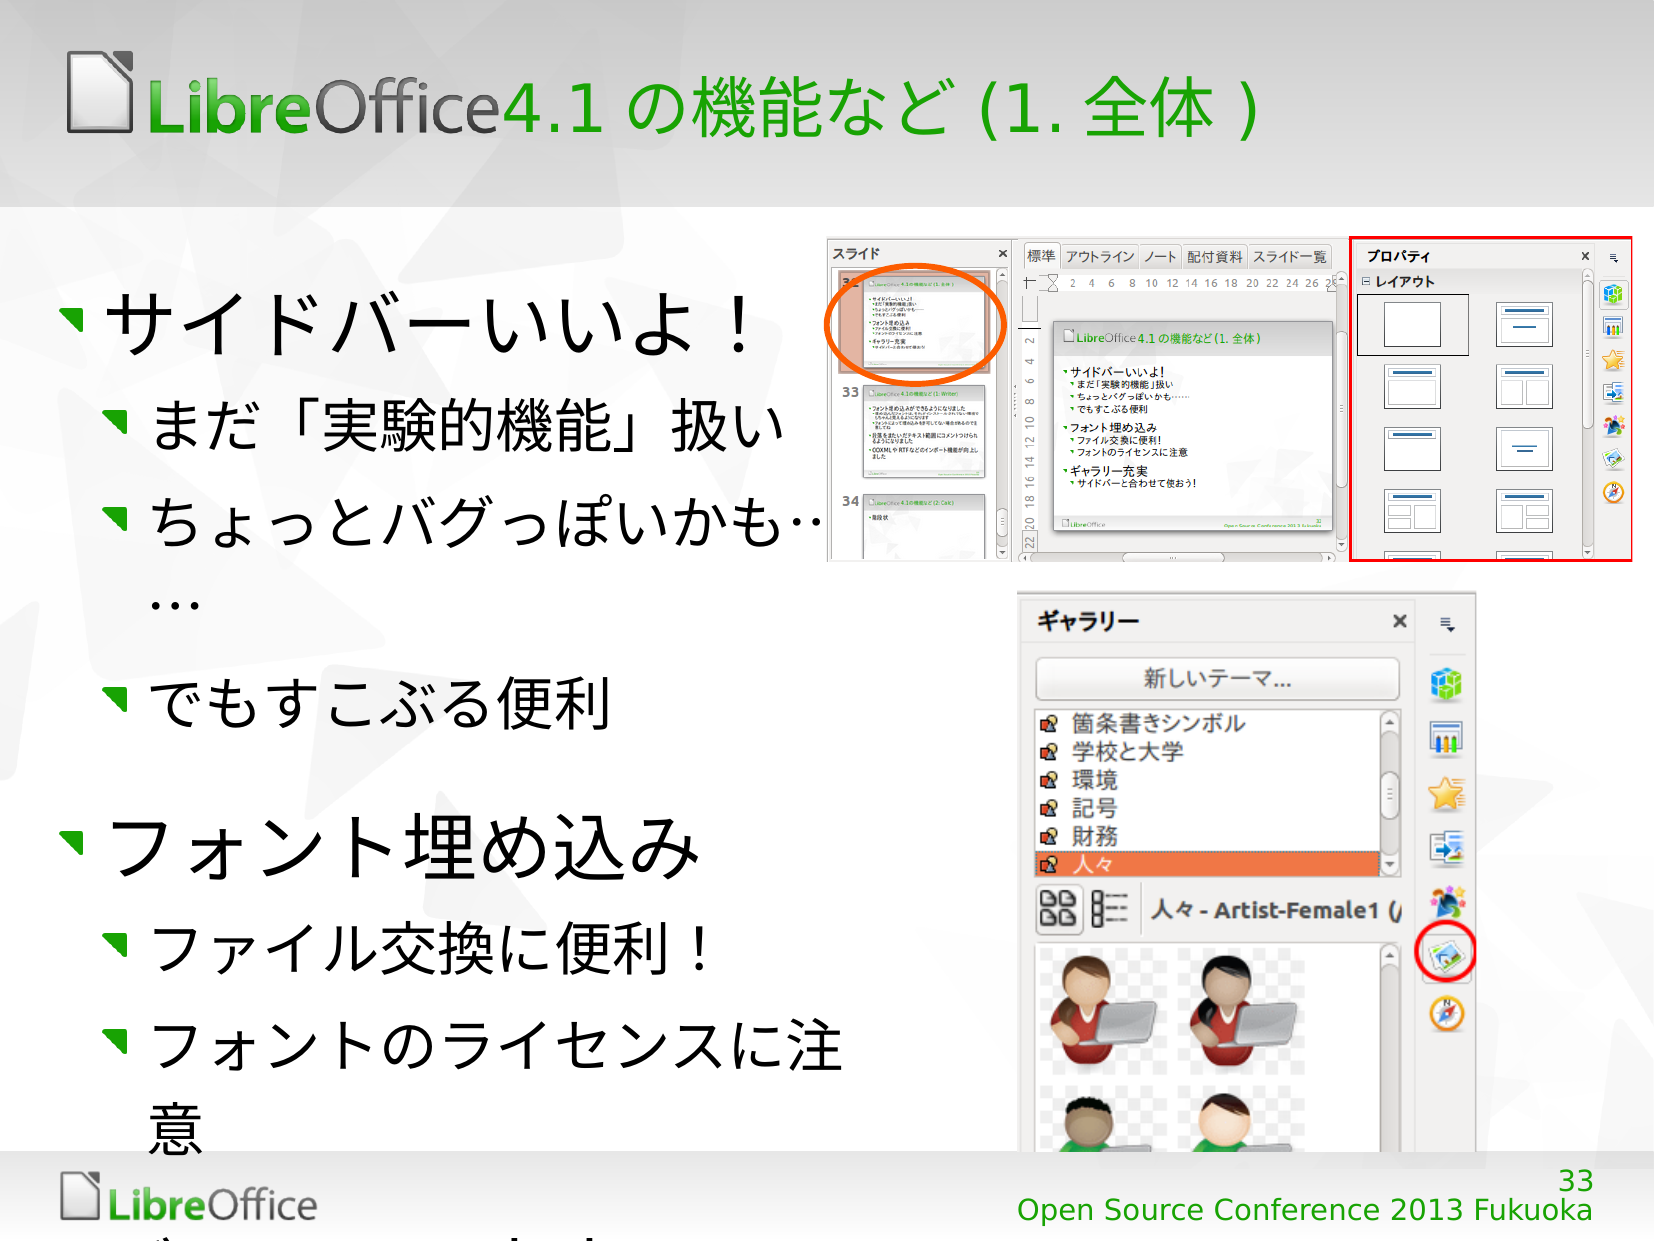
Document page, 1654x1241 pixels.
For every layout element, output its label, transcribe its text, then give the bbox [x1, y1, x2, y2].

picture [826, 236, 1654, 1169]
list サイドバーいいよ！ まだ「実験的機能」扱い ちょっとバグっぽいかも…… でもすこぶる便利 フォント埋め込み ファイル交換に便利！ フォントのライセンスに注意 ギャラリー充実 サイドバーと合わせて使おう！ [59, 265, 857, 992]
title 4.1の機能など(1.全体) [501, 29, 1595, 178]
picture [102, 1029, 127, 1054]
picture [0, 0, 783, 931]
picture [830, 269, 1000, 380]
picture [41, 1152, 337, 1240]
